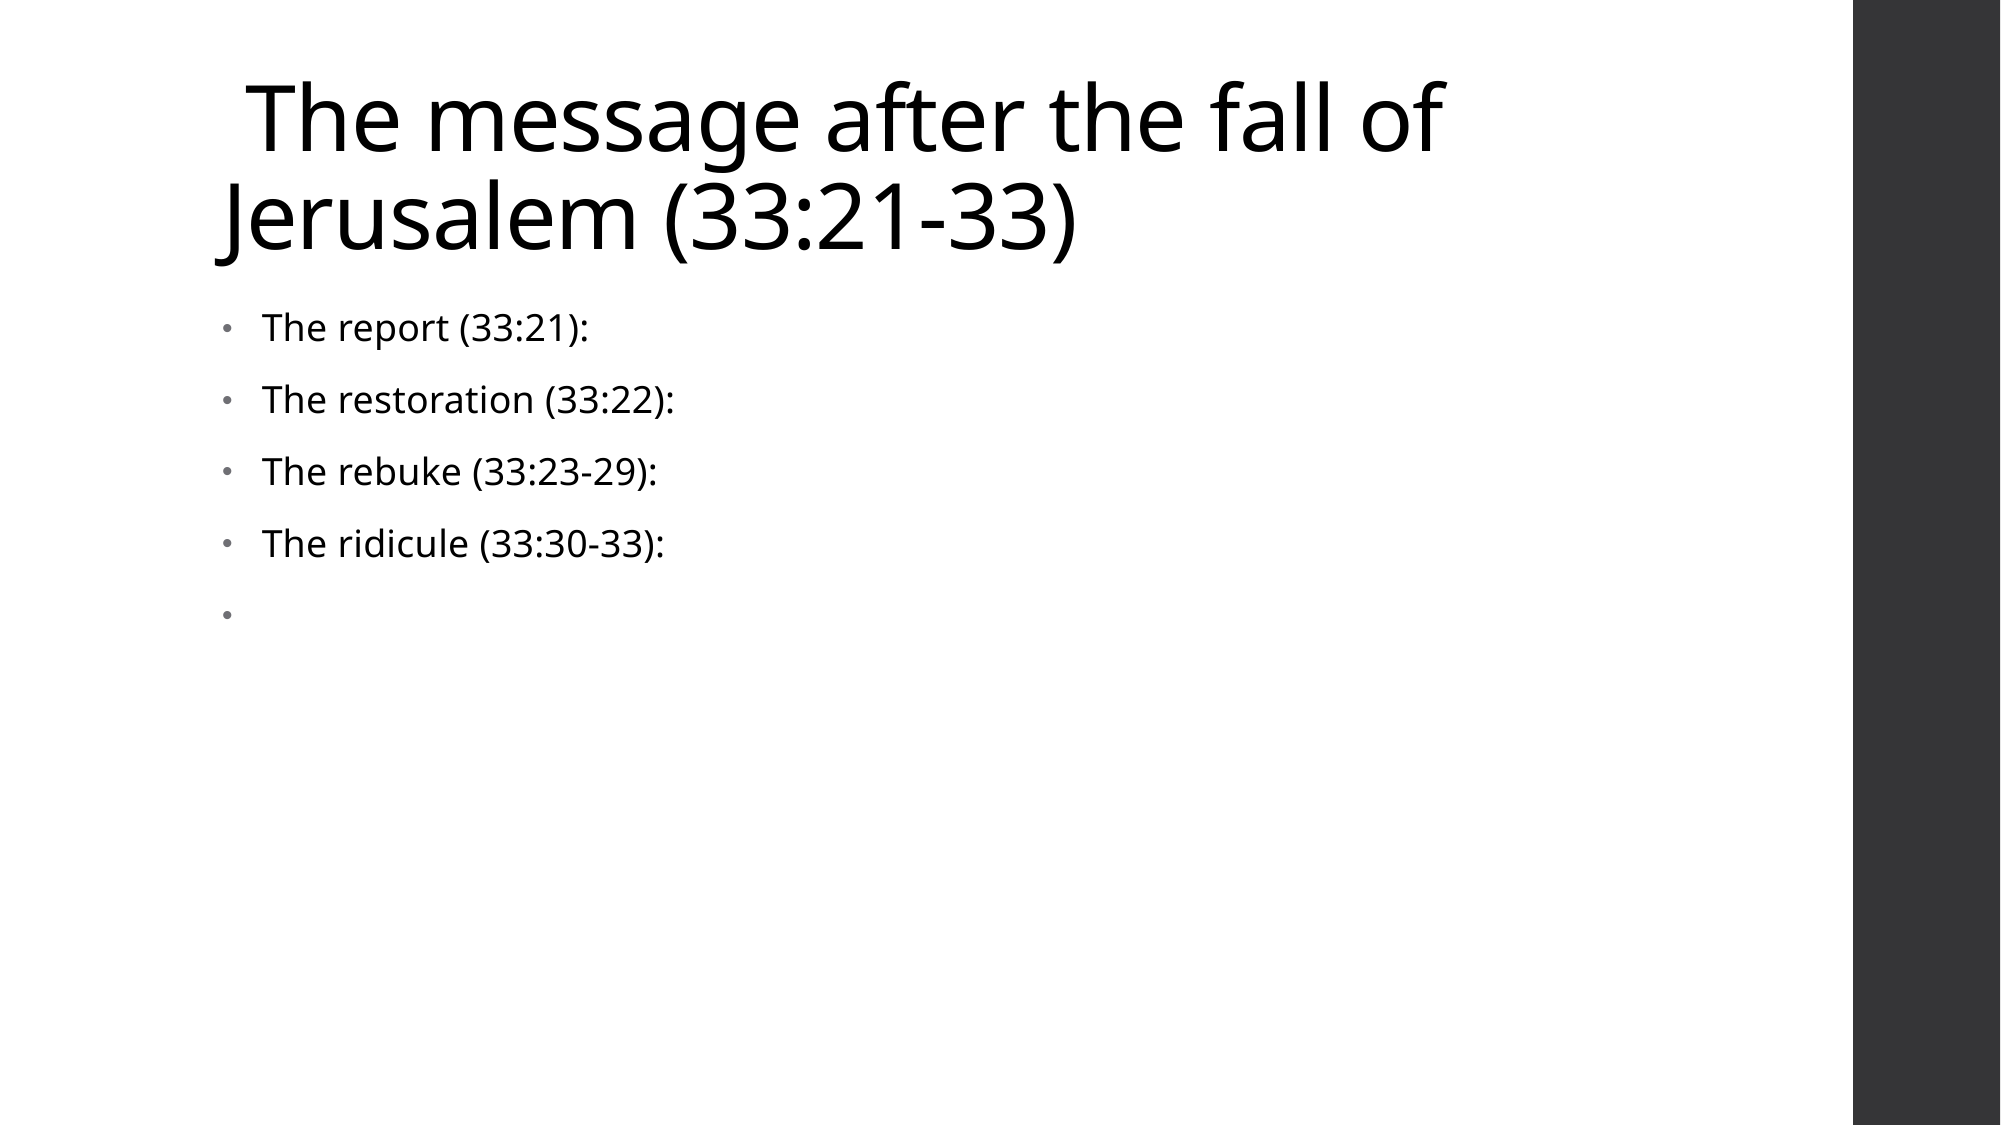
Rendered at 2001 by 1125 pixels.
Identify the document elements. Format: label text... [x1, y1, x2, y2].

list The report (33:21): The restoration (33:22): The rebuke (33:23-29): The ridicule (33:30-33): [206, 299, 1617, 1014]
title The message after the fall of Jerusalem (33:21-33) [206, 60, 1797, 278]
